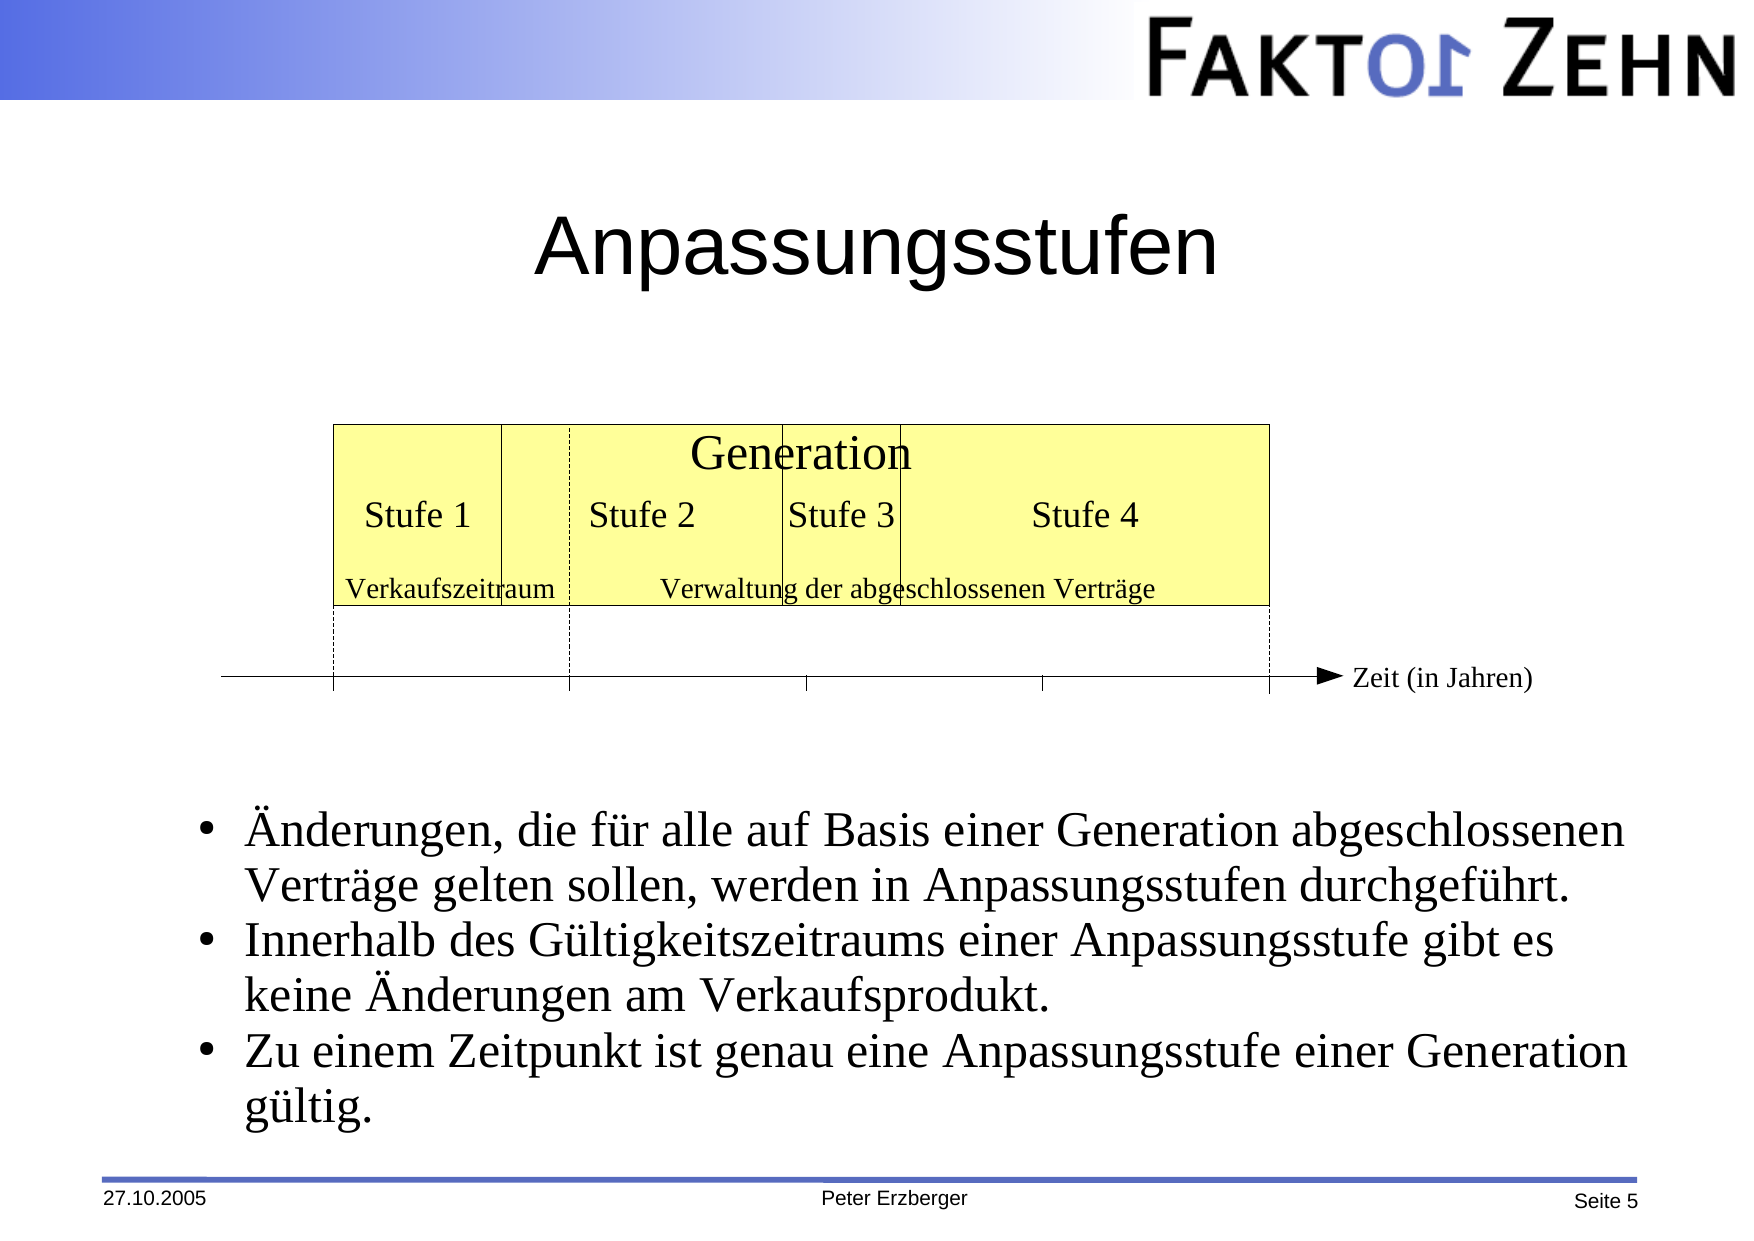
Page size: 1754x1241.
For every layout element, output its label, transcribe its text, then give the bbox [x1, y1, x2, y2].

title Anpassungsstufen [179, 142, 1576, 349]
text_box Änderungen, die für alle auf Basis einer Generation abgeschlossenen Verträge gelten sollen, werden in Anpassungsstufen durchgeführt. Innerhalb des Gültigkeitszeitraums einer Anpassungsstufe gibt es keine Änderungen am Verkaufsprodukt. Zu einem Zeitpunkt ist genau eine Anpassungsstufe einer Generation gültig. [103, 801, 1639, 1167]
text_box Zeit (in Jahren) [1352, 661, 1560, 695]
text_box Generation [333, 424, 1270, 606]
picture [1133, 2, 1749, 105]
